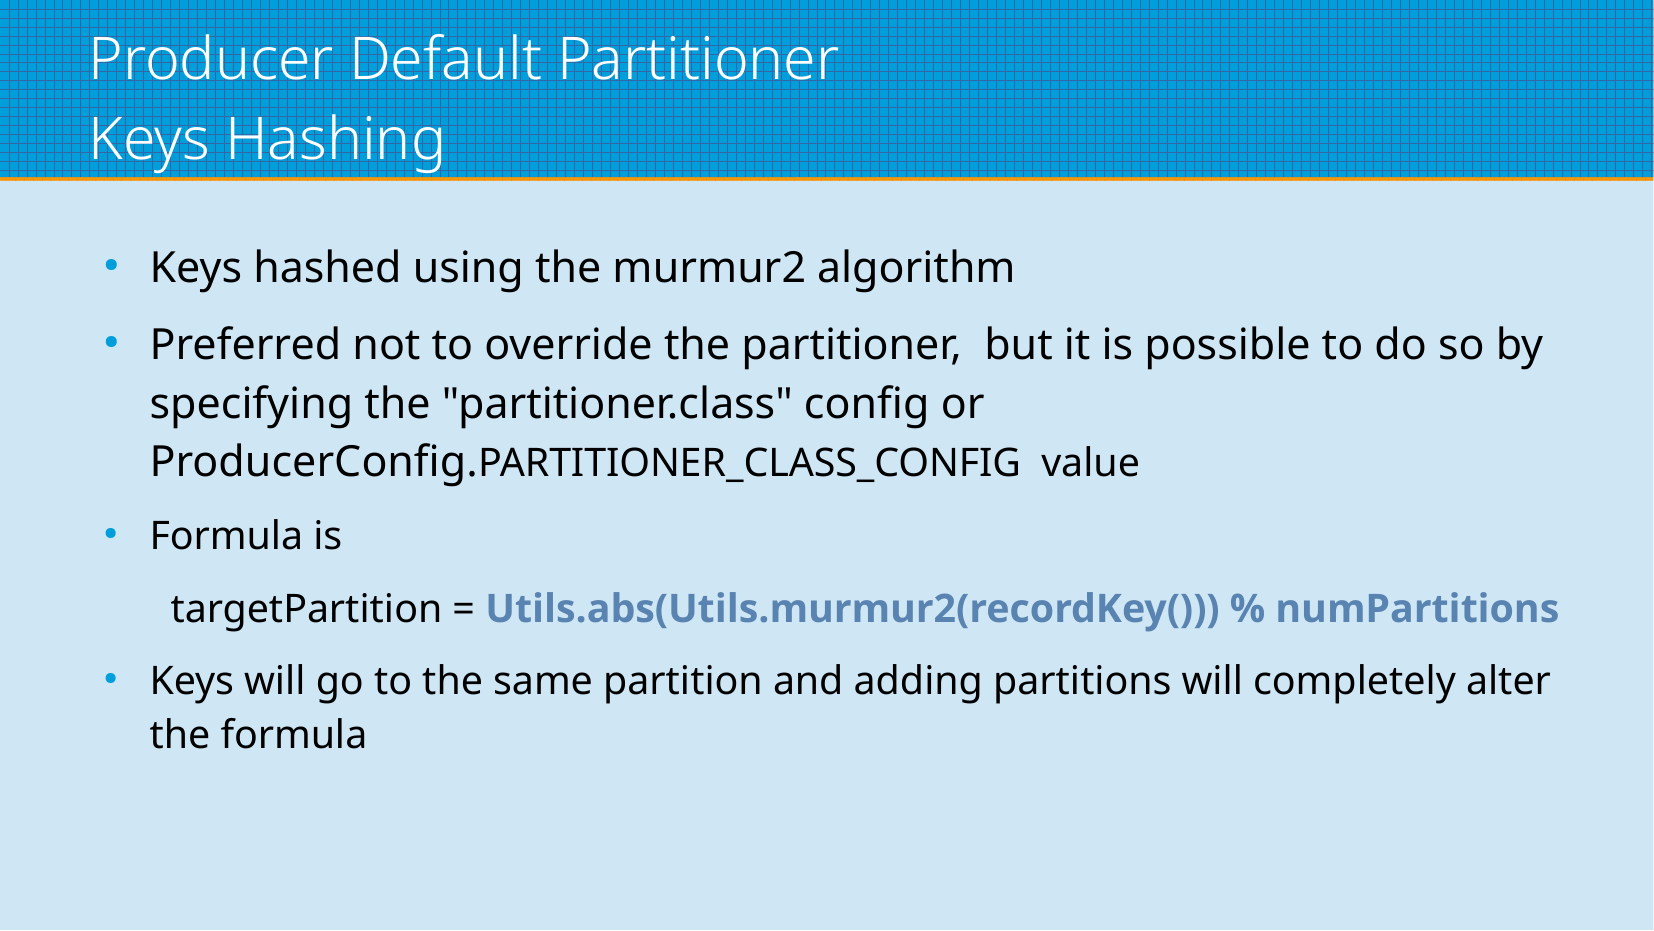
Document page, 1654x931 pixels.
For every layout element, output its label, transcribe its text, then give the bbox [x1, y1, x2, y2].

title Producer Default Partitioner Keys Hashing [88, 14, 1565, 178]
list Keys hashed using the murmur2 algorithm Preferred not to override the partitioner, but it is possible to do so by specifying the "partitioner.class" config or ProducerConfig.PARTITIONER_CLASS_CONFIG value Formula is targetPartition = Utils.abs(Utils.murmur2(recordKey())) % numPartitions Keys will go to the same partition and adding partitions will completely alter the formula [88, 236, 1565, 813]
